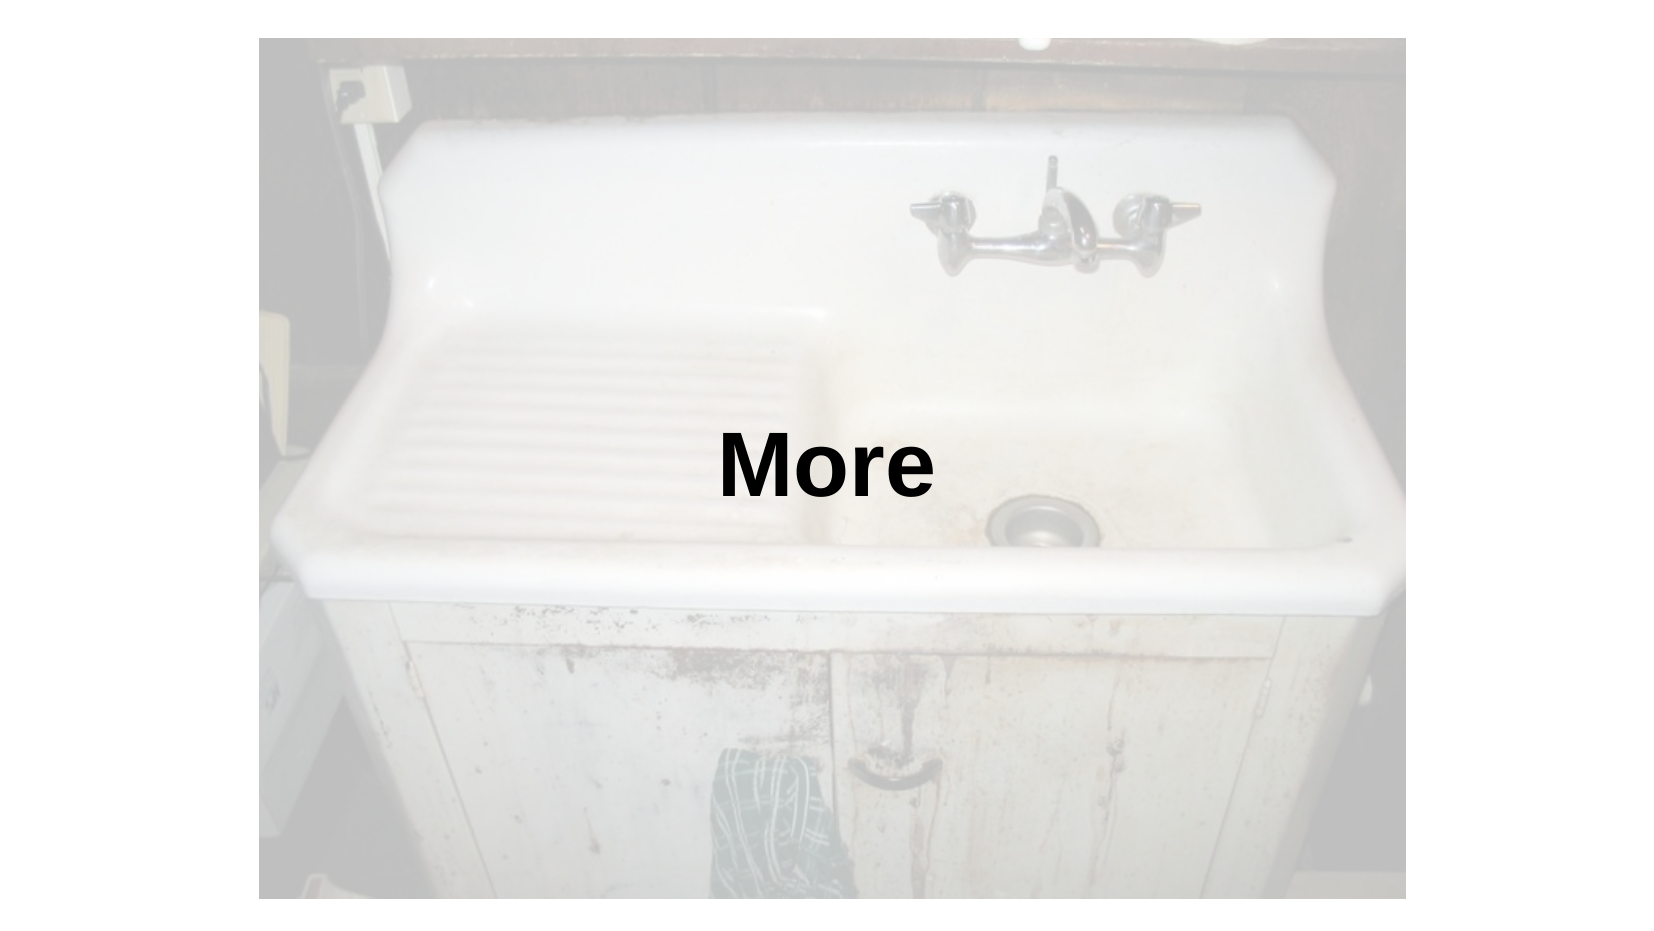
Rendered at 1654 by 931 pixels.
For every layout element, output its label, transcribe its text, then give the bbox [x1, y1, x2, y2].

picture [259, 38, 1406, 387]
title More [82, 387, 1571, 543]
picture [259, 543, 1406, 899]
